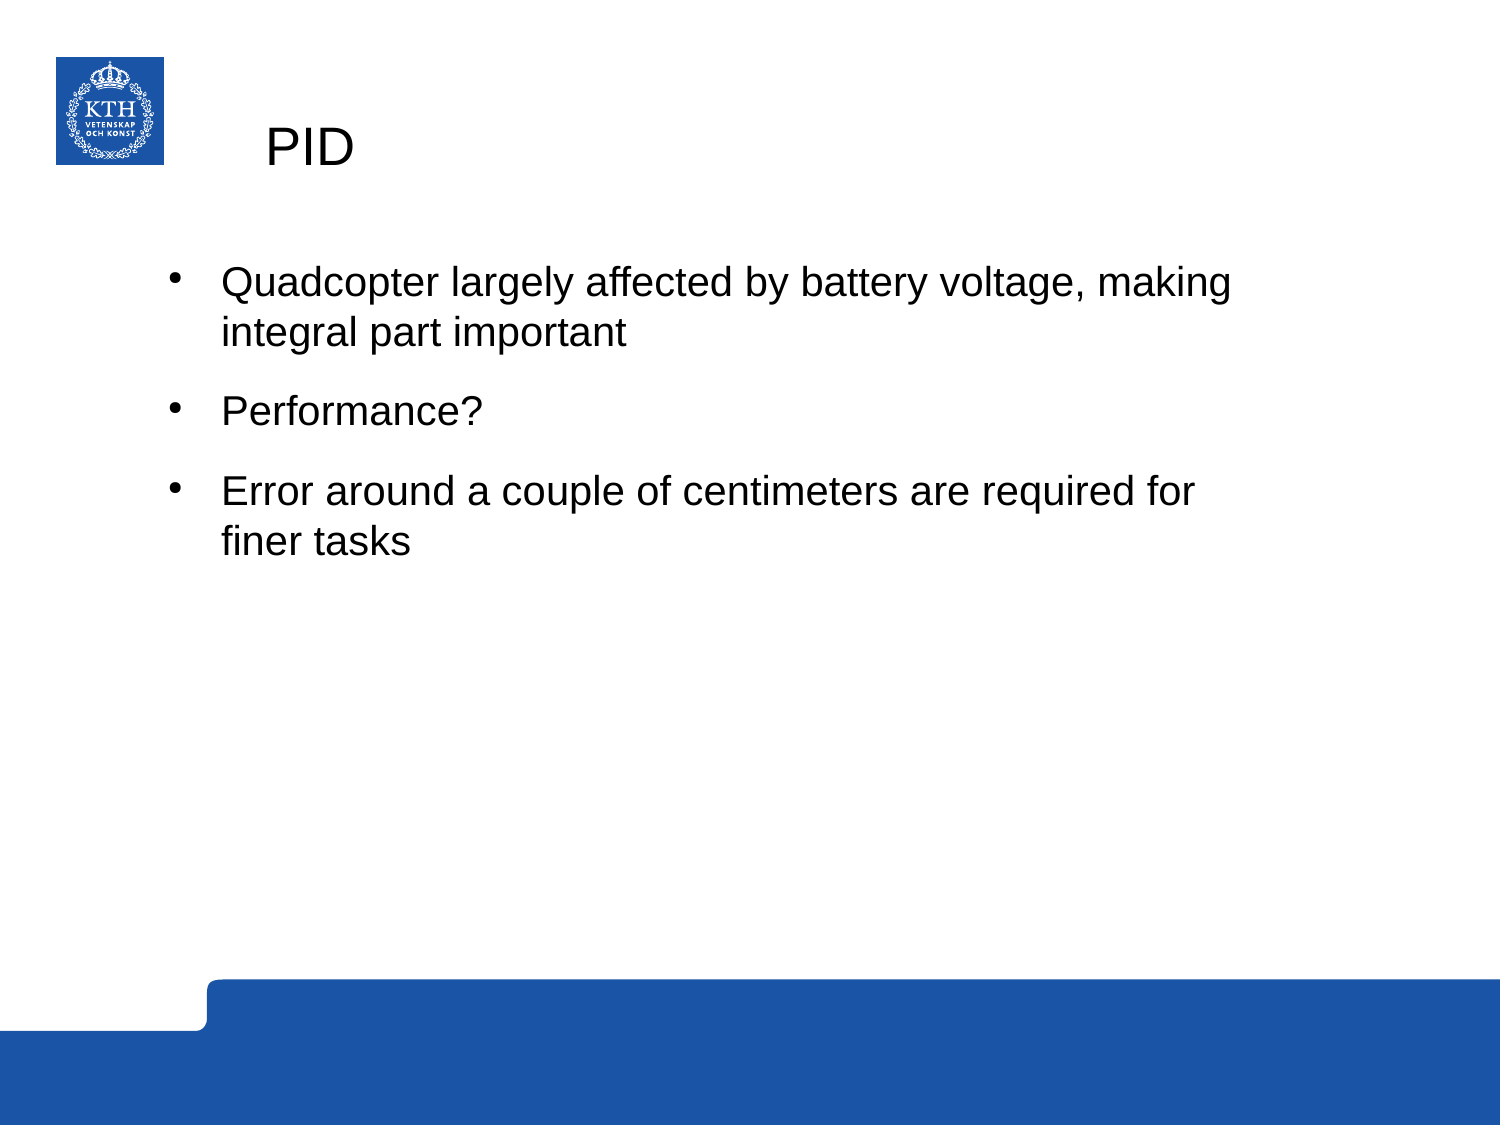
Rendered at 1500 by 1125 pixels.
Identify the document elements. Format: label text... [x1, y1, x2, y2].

title PID [265, 66, 1404, 177]
list Quadcopter largely affected by battery voltage, making integral part important Performance? Error around a couple of centimeters are required for finer tasks [150, 254, 1288, 391]
